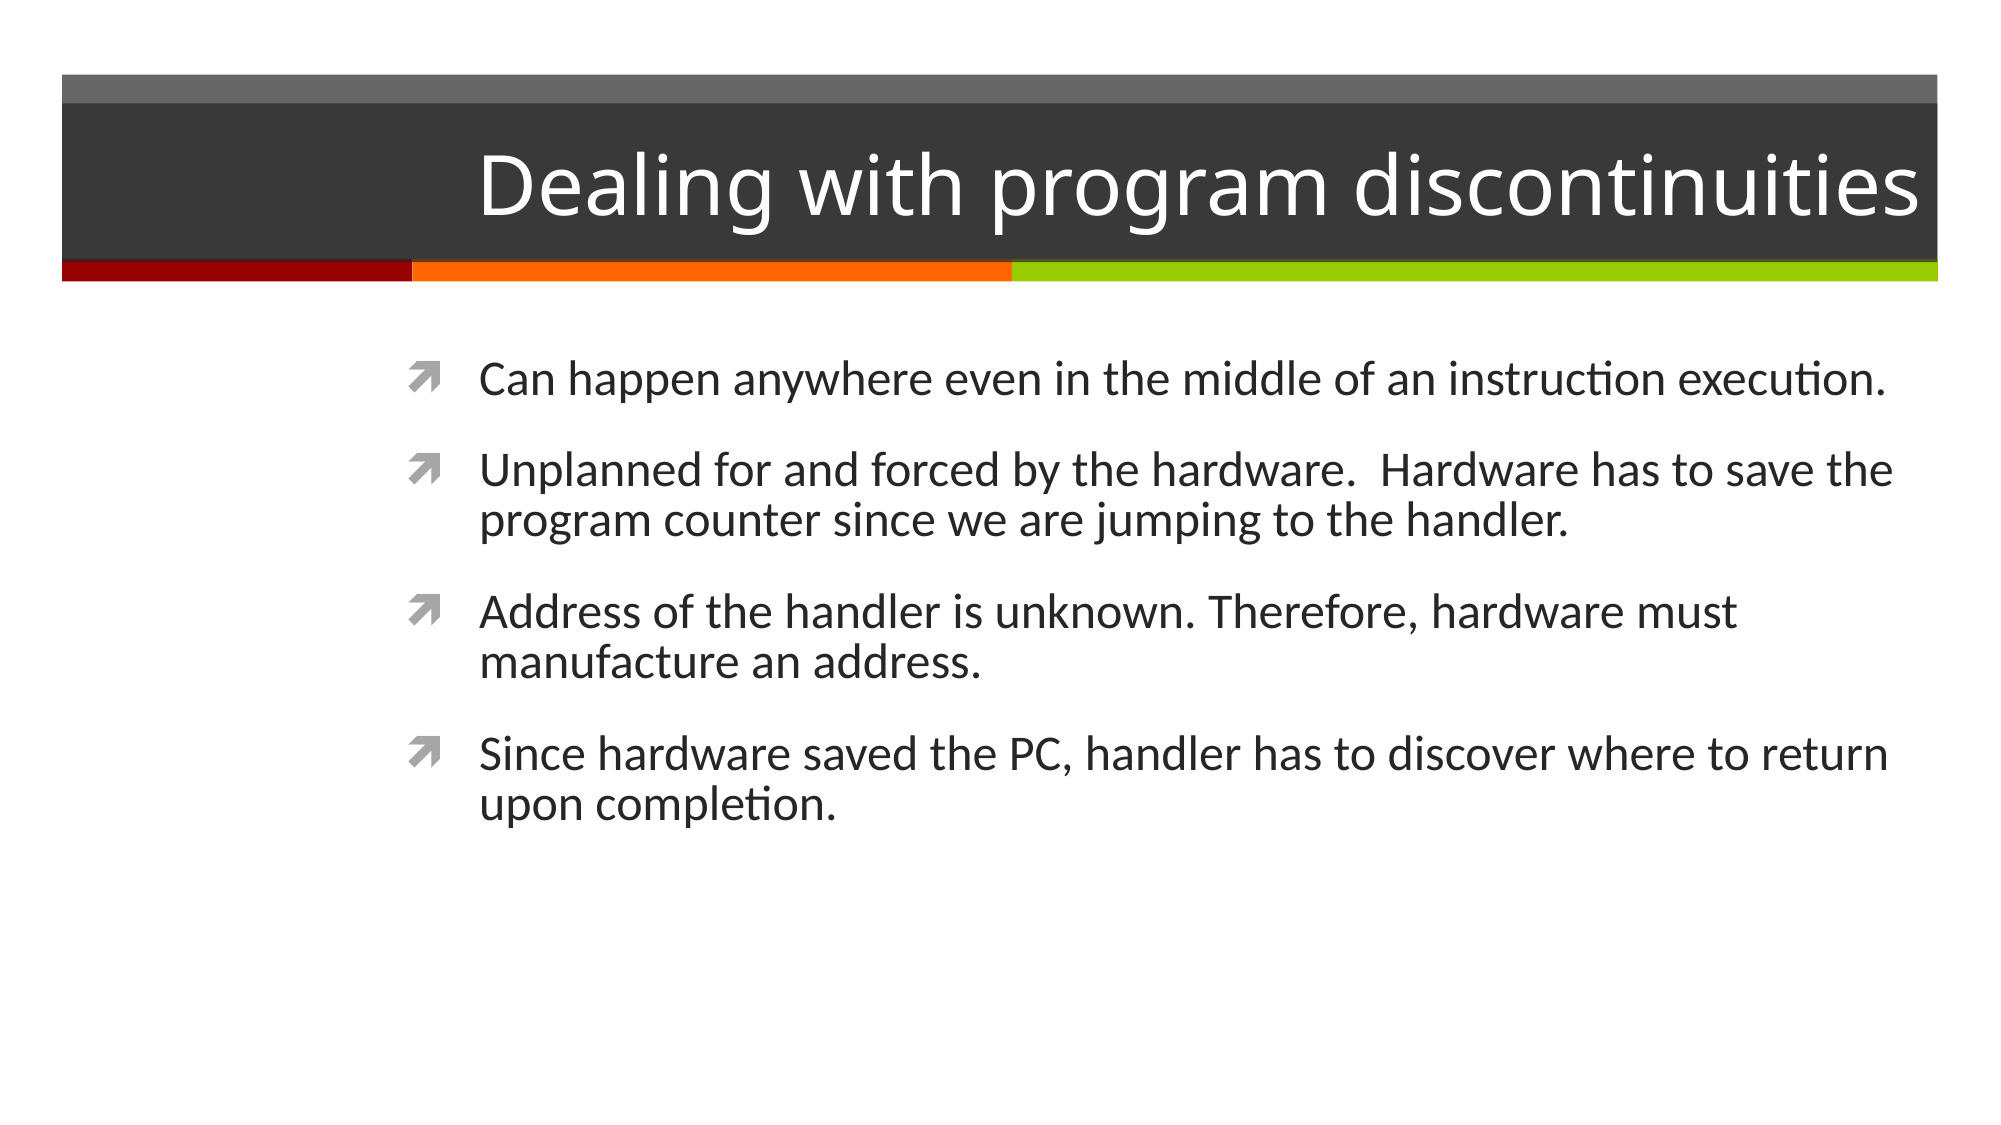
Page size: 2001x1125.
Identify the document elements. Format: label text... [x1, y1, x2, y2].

list Can happen anywhere even in the middle of an instruction execution. Unplanned for and forced by the hardware. Hardware has to save the program counter since we are jumping to the handler. Address of the handler is unknown. Therefore, hardware must manufacture an address. Since hardware saved the PC, handler has to discover where to return upon completion. [389, 350, 1938, 1005]
title Dealing with program discontinuities [62, 103, 1938, 263]
